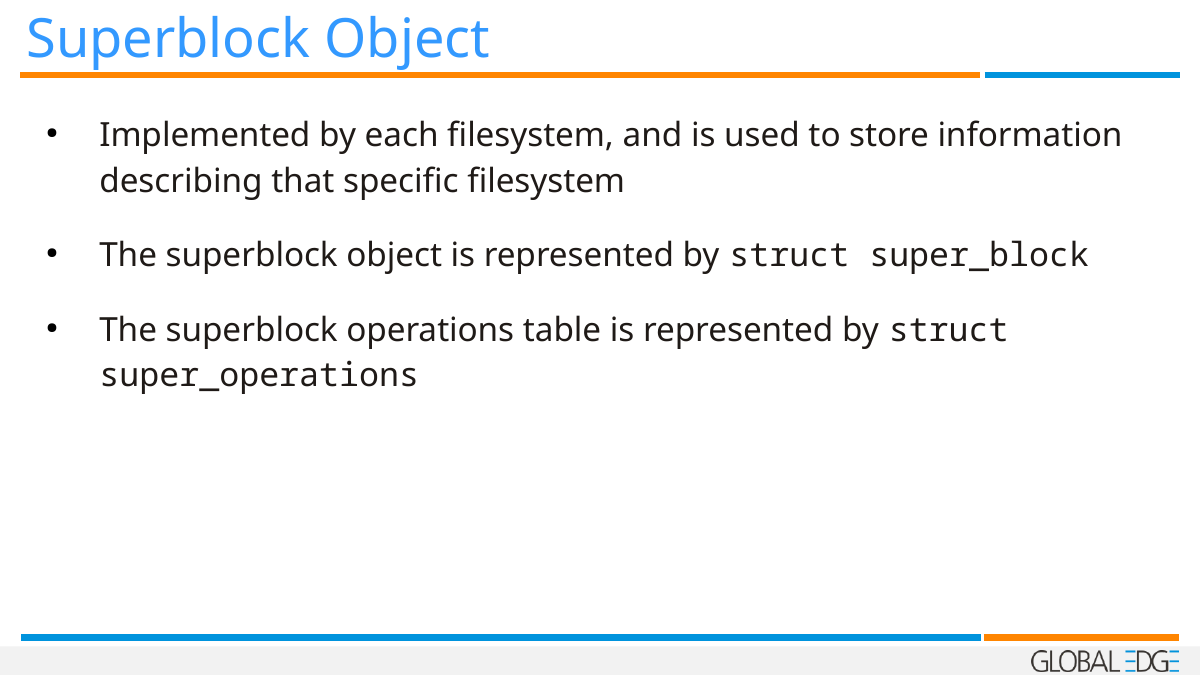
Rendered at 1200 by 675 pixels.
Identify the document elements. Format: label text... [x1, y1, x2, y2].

title Superblock Object [12, 4, 1088, 68]
picture [1031, 650, 1179, 672]
list Implemented by each filesystem, and is used to store information describing that specific filesystem The superblock object is represented by struct super_block The superblock operations table is represented by struct super_operations [28, 111, 1168, 621]
